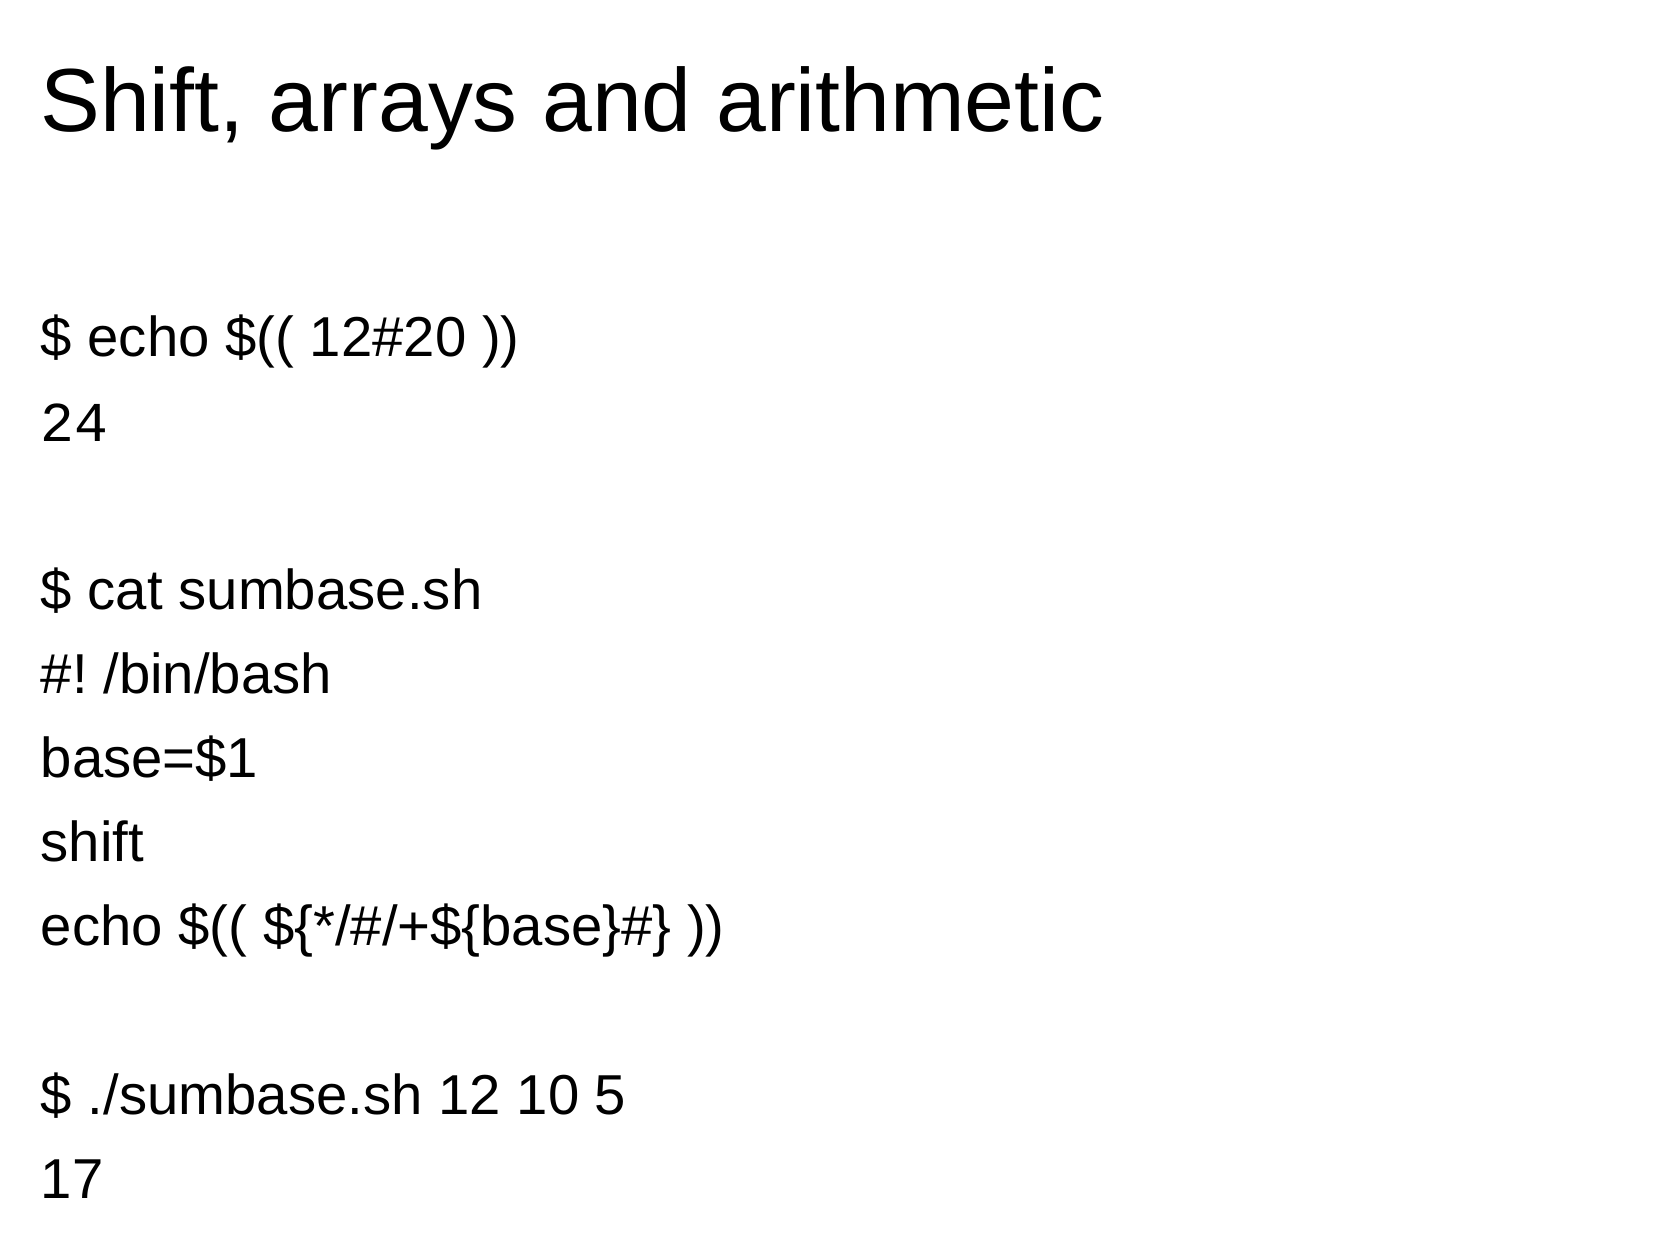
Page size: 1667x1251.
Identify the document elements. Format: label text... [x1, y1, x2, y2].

title Shift, arrays and arithmetic [40, 50, 1627, 201]
list $ echo $(( 12#20 )) 24 $ cat sumbase.sh #! /bin/bash base=$1 shift echo $(( ${*/#/+${base}#} )) $ ./sumbase.sh 12 10 5 17 [40, 300, 1626, 1238]
